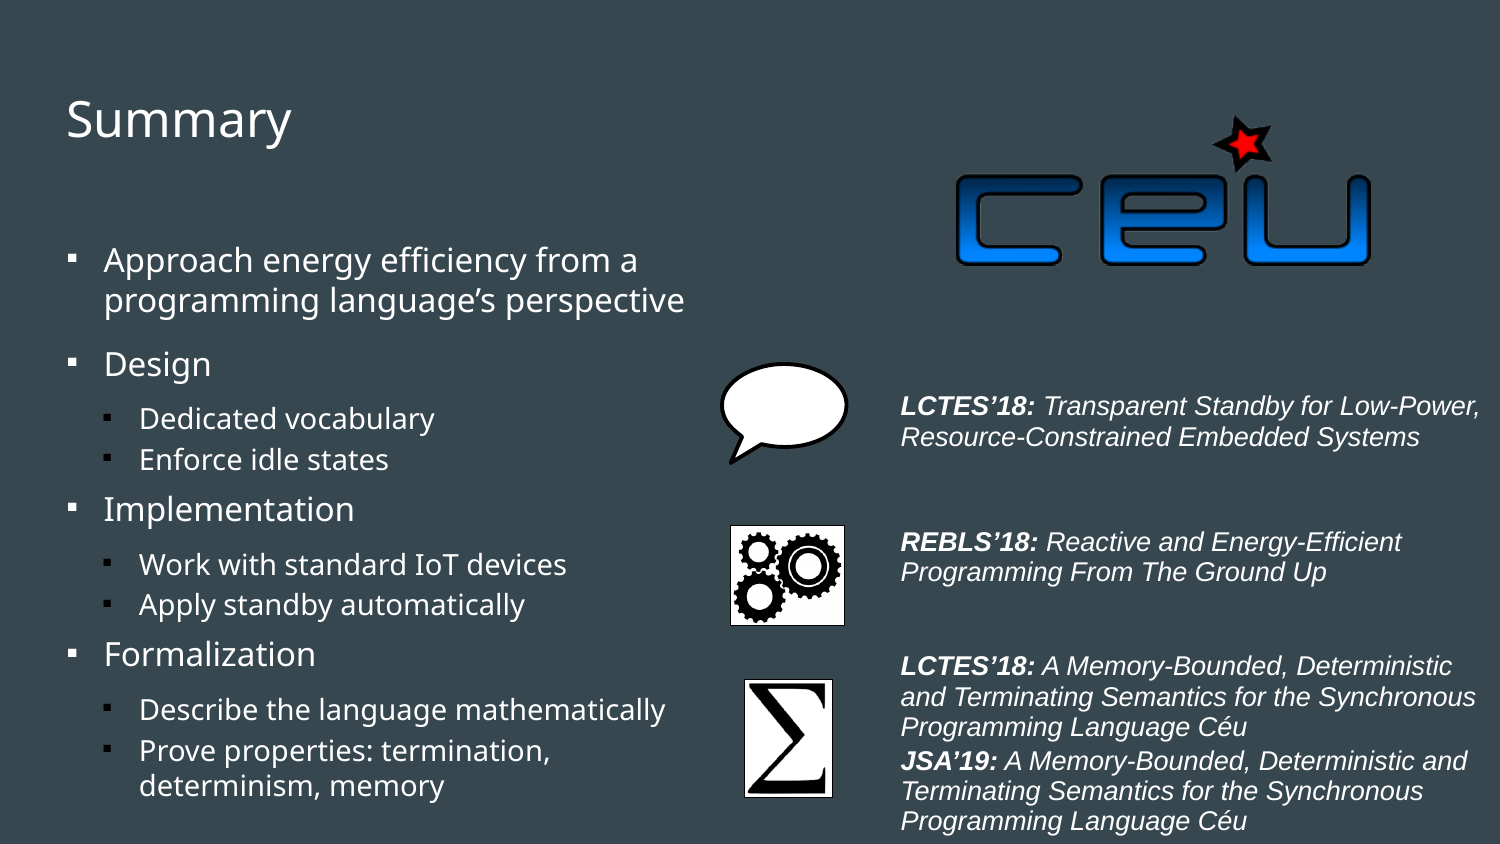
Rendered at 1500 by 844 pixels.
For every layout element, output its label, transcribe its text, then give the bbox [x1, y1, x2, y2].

picture [956, 115, 1371, 266]
picture [710, 354, 857, 473]
picture [730, 525, 845, 626]
text_box LCTES’18: Transparent Standby for Low-Power, Resource-Constrained Embedded Systems [885, 383, 1500, 450]
text_box JSA’19: A Memory-Bounded, Deterministic and Terminating Semantics for the Synchronous Programming Language Céu [885, 738, 1500, 830]
text_box LCTES’18: A Memory-Bounded, Deterministic and Terminating Semantics for the Synchronous Programming Language Céu [885, 643, 1500, 735]
picture [744, 679, 833, 798]
list Approach energy efficiency from a programming language’s perspective Design Dedicated vocabulary Enforce idle states Implementation Work with standard IoT devices Apply standby automatically Formalization Describe the language mathematically Prove properties: termination, determinism, memory [53, 224, 745, 780]
text_box REBLS’18: Reactive and Energy-Efficient Programming From The Ground Up [885, 519, 1500, 586]
title Summary [51, 72, 1449, 167]
